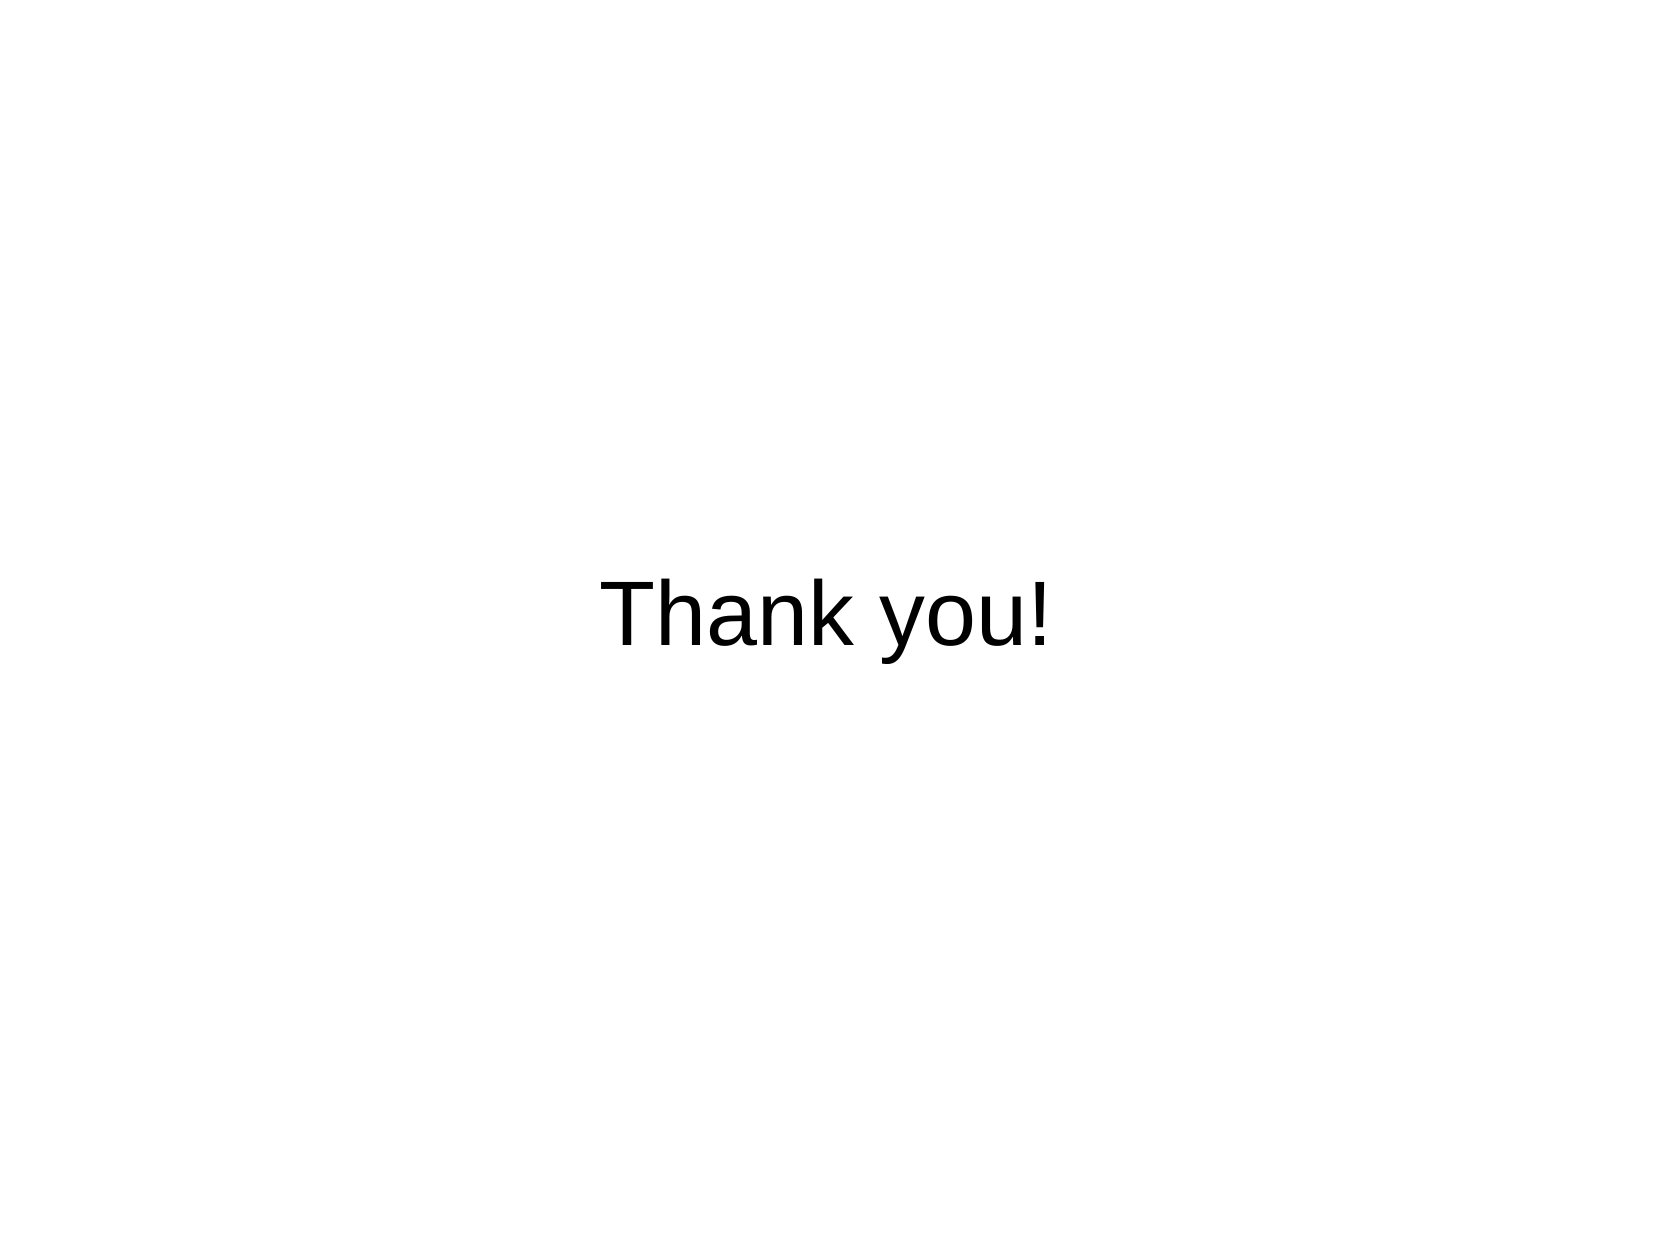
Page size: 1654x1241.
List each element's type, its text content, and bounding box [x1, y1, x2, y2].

title Thank you! [82, 510, 1571, 718]
